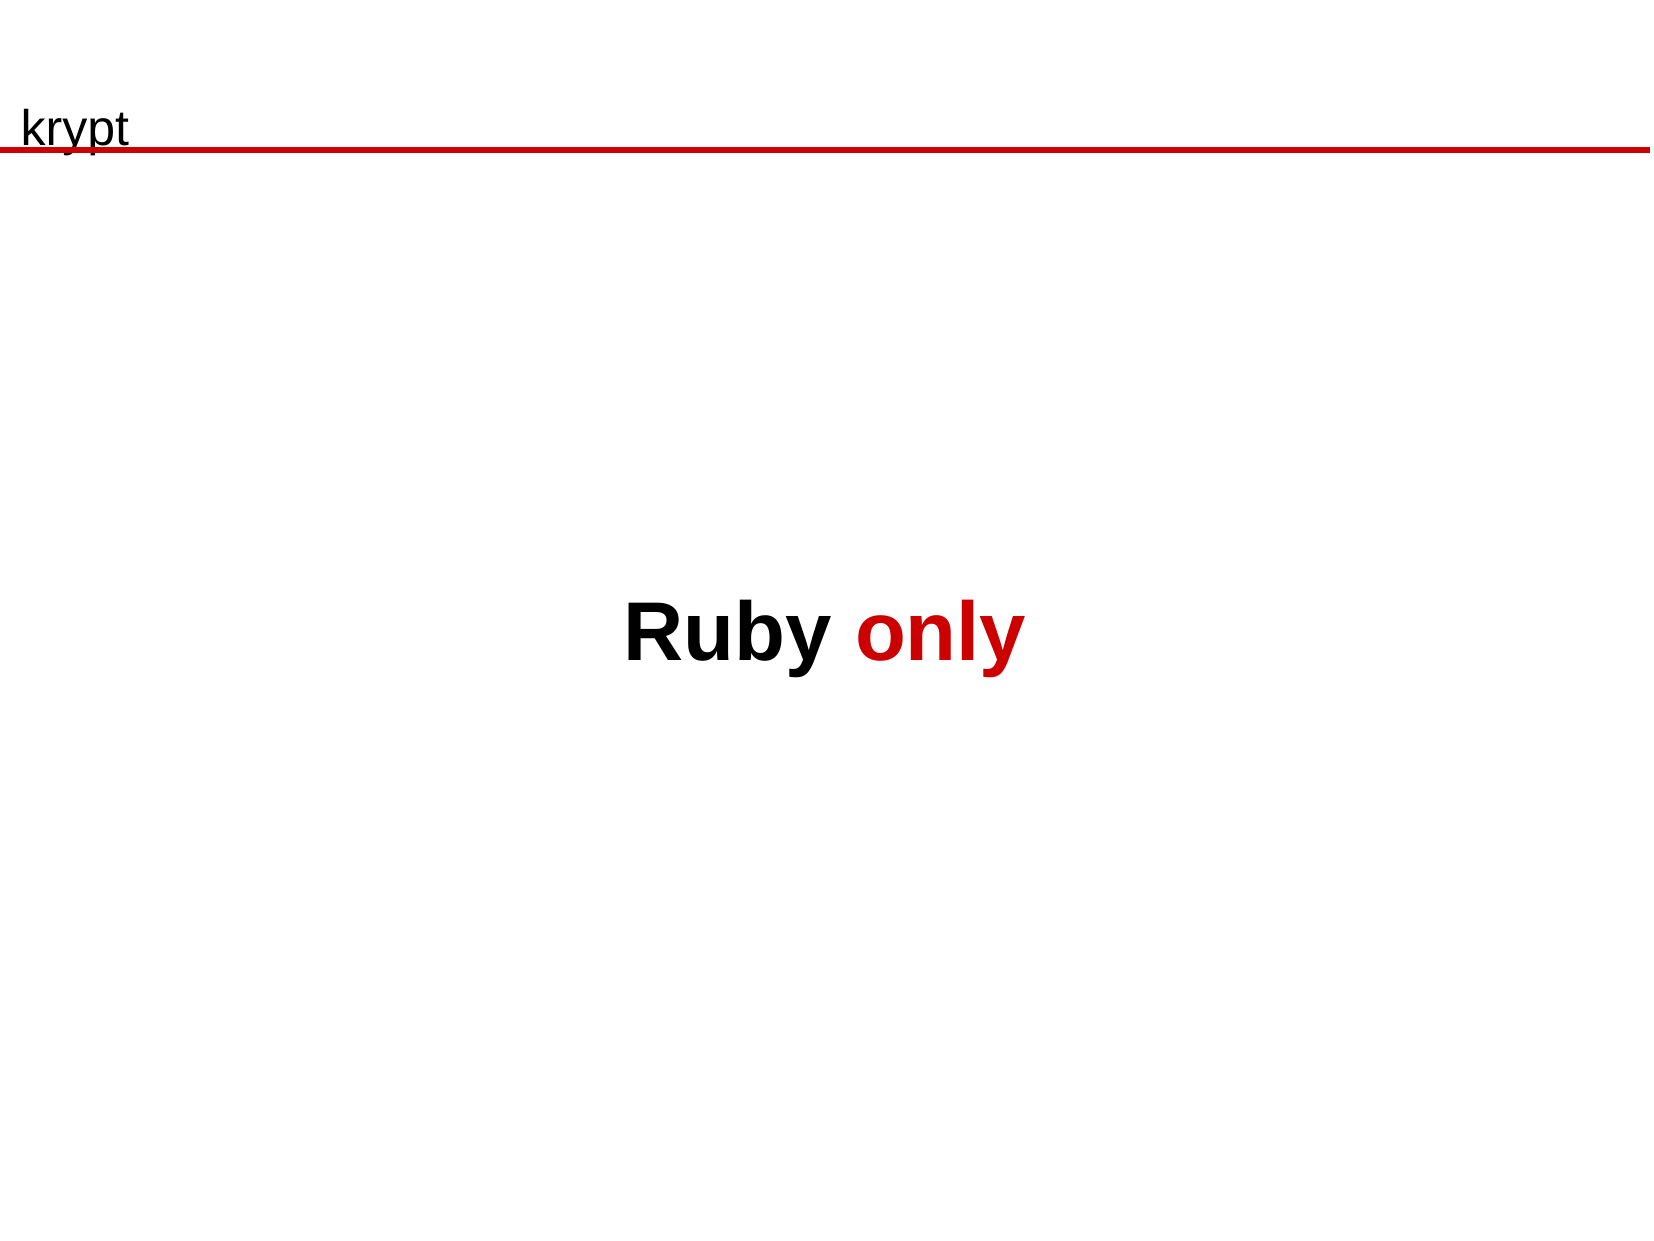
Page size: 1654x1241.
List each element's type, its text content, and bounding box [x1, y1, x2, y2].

text_box krypt [5, 92, 1654, 331]
subtitle [0, 0, 1654, 147]
subtitle [0, 153, 1654, 1241]
text_box Ruby only [0, 584, 1651, 679]
